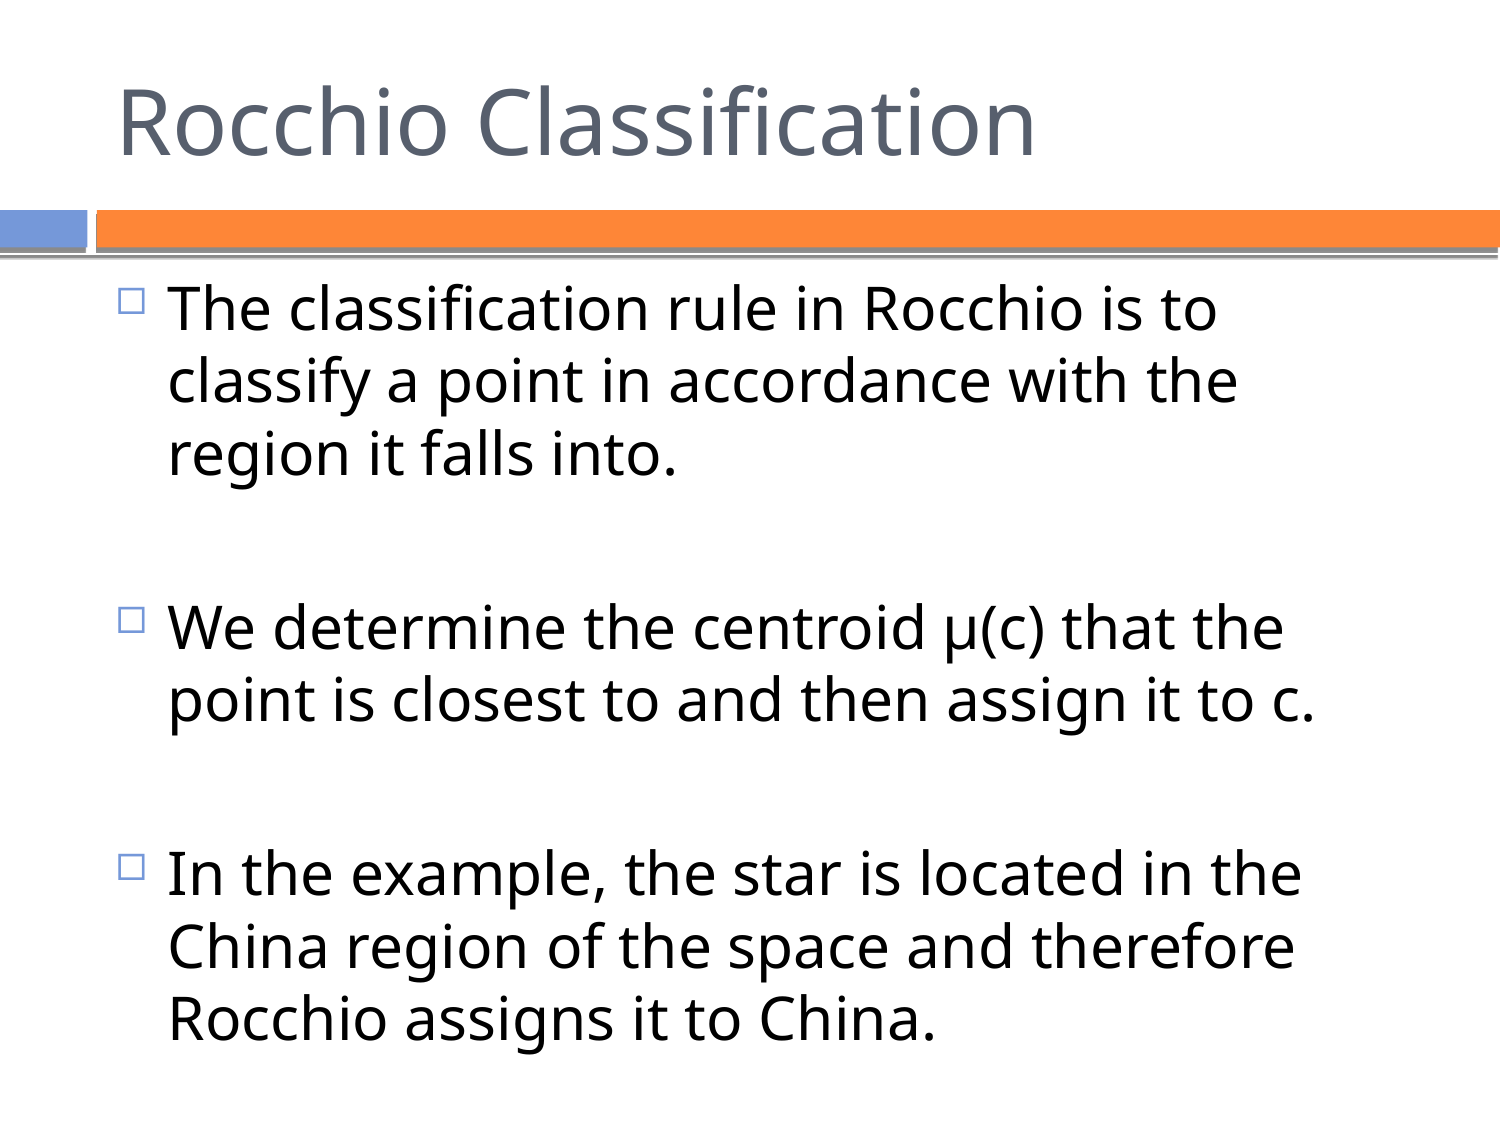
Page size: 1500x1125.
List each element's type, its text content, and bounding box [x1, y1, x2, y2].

list The classification rule in Rocchio is to classify a point in accordance with the region it falls into. We determine the centroid µ(c) that the point is closest to and then assign it to c. In the example, the star is located in the China region of the space and therefore Rocchio assigns it to China. [100, 262, 1438, 1000]
title Rocchio Classification [100, 37, 1438, 200]
